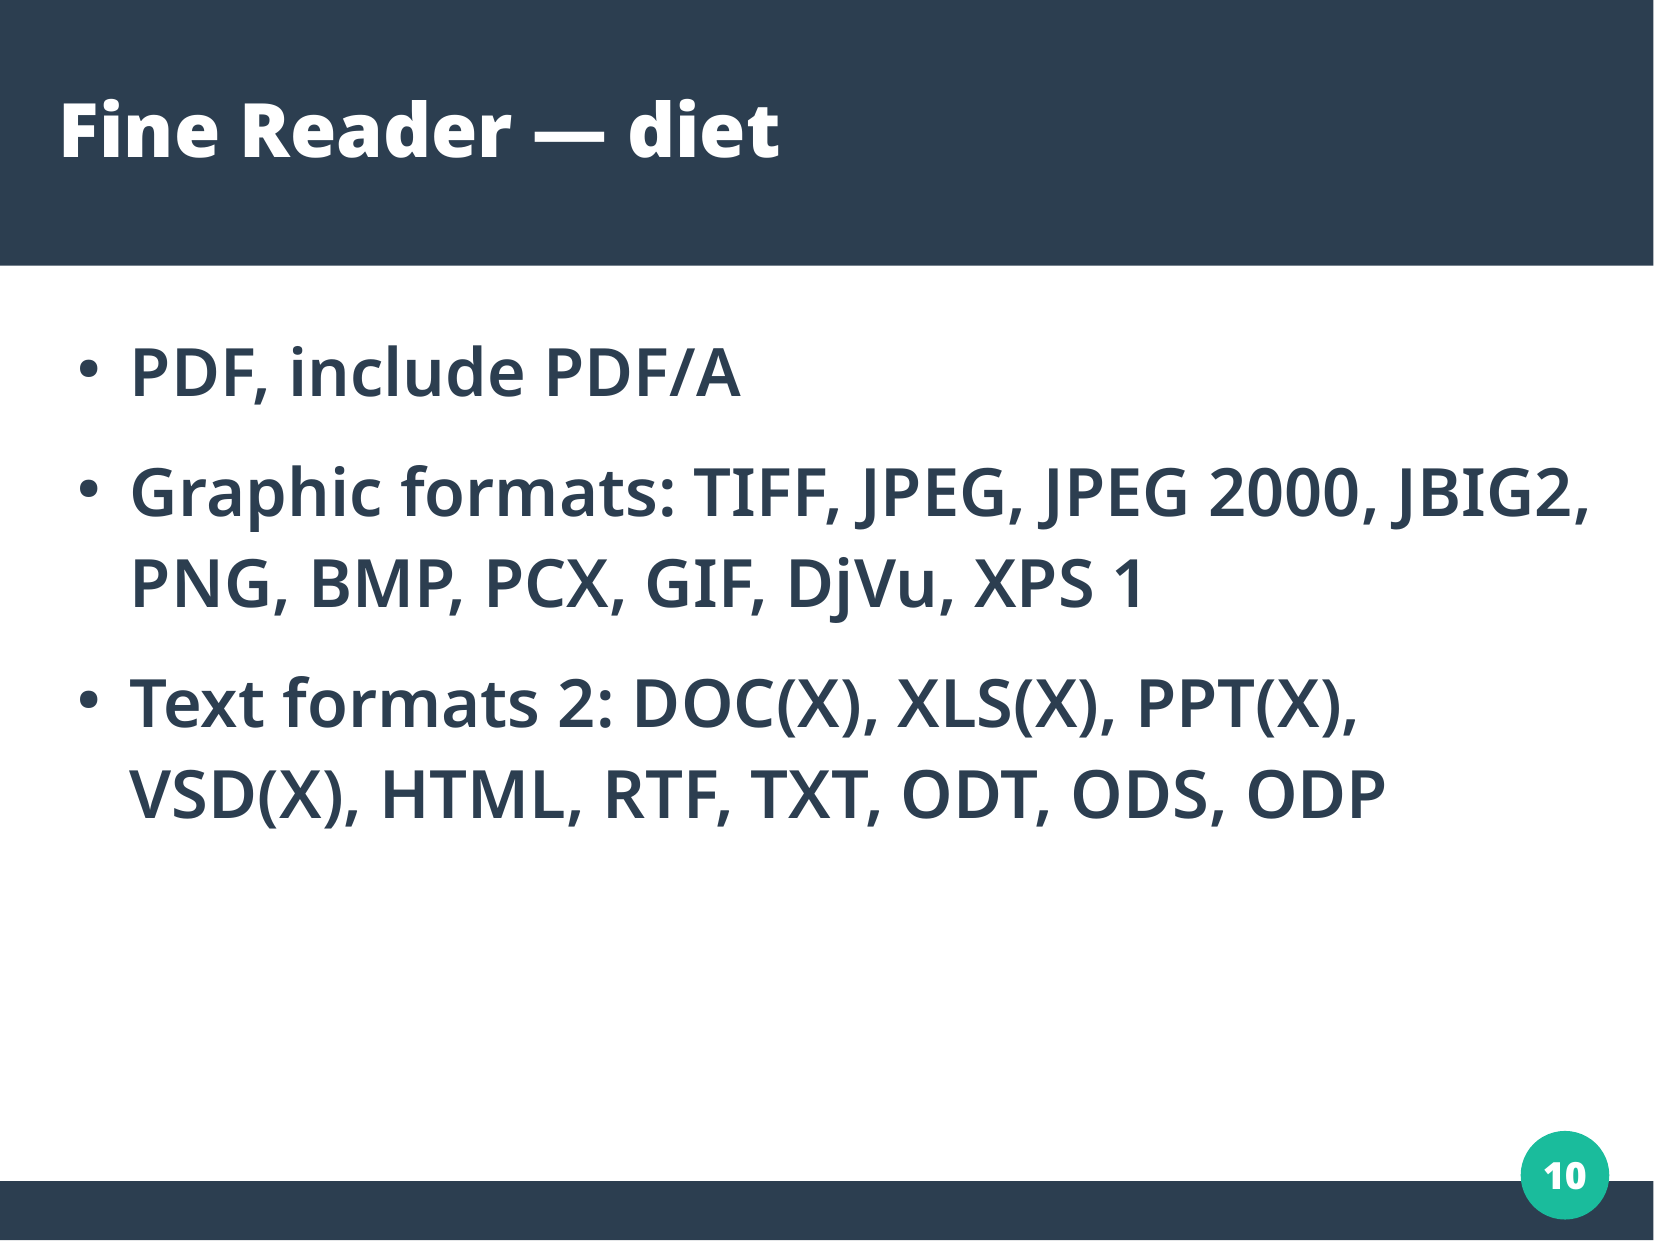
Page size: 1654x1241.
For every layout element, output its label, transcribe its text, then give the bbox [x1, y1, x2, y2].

list PDF, include PDF/A Graphic formats: TIFF, JPEG, JPEG 2000, JBIG2, PNG, BMP, PCX, GIF, DjVu, XPS 1 Text formats 2: DOC(X), XLS(X), PPT(X), VSD(X), HTML, RTF, TXT, ODT, ODS, ODP [59, 324, 1595, 1152]
title Fine Reader — diet [59, 49, 1595, 207]
